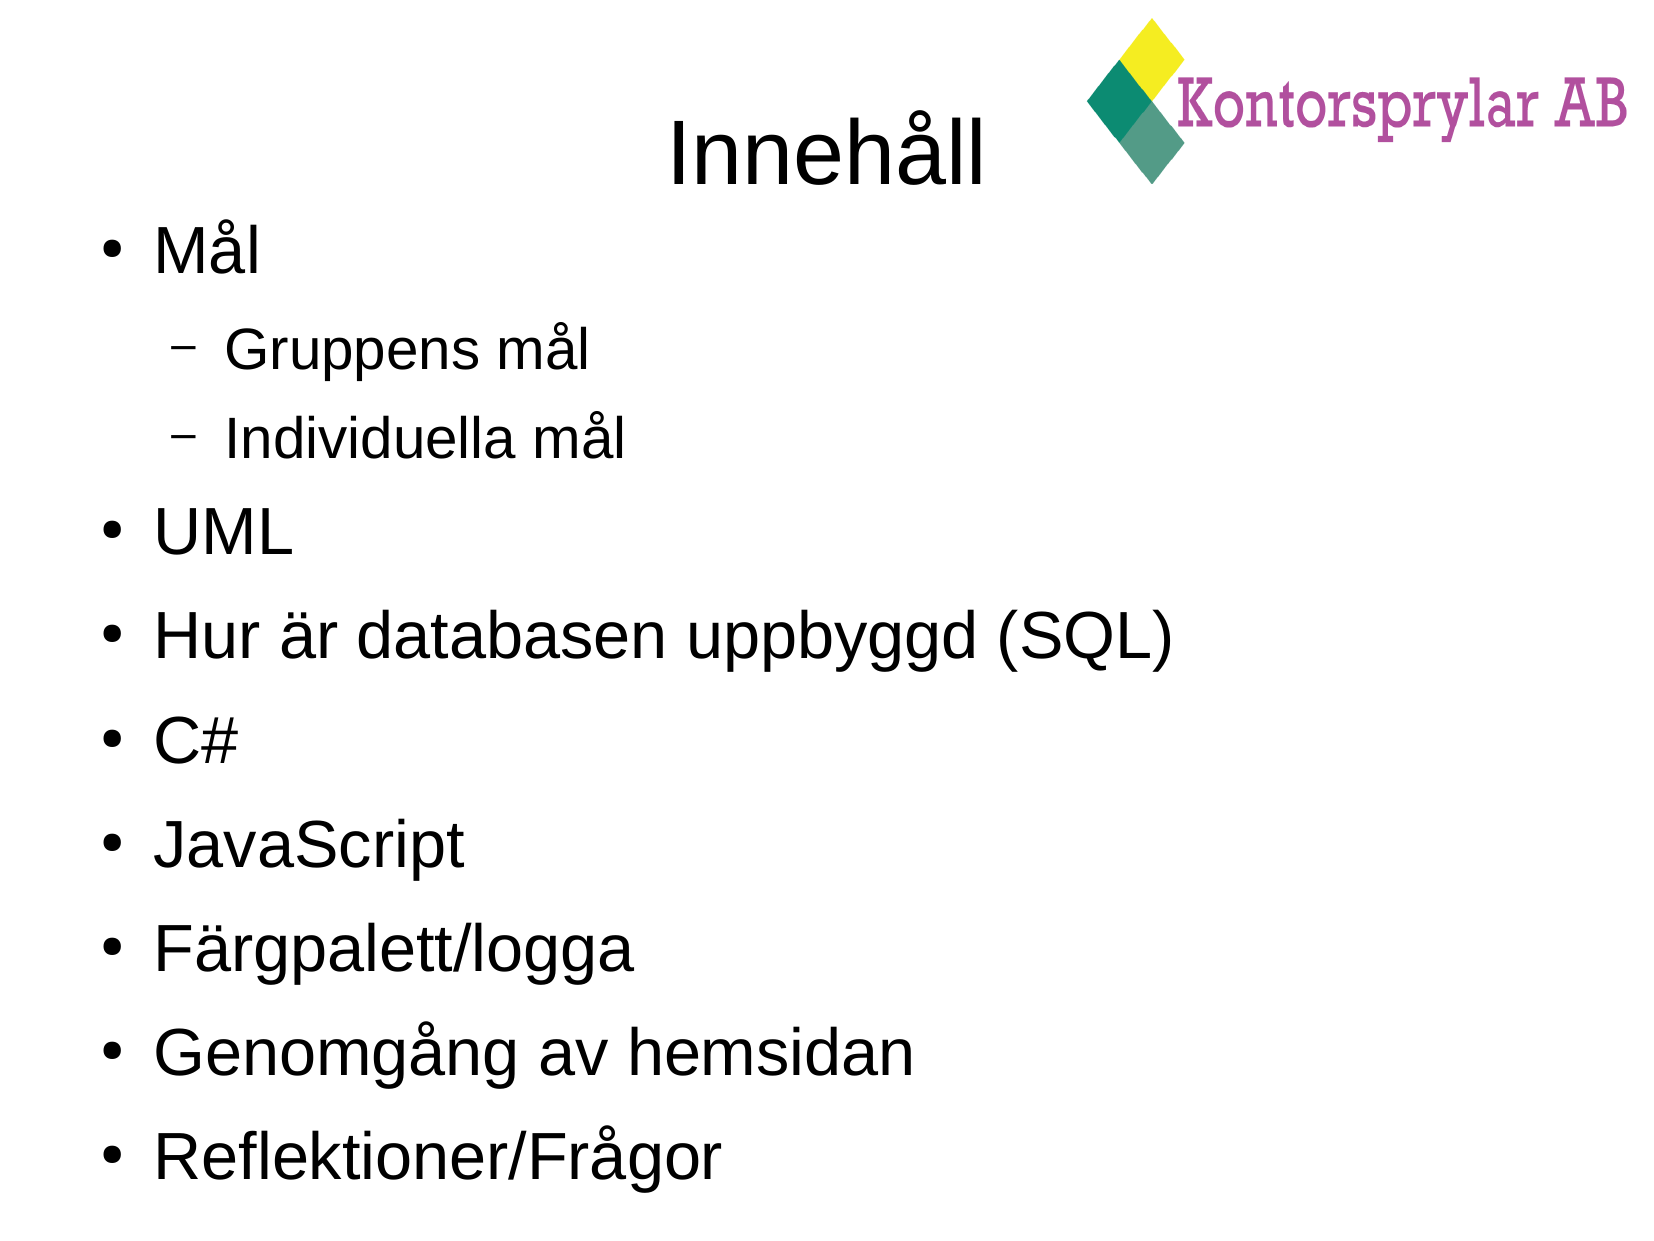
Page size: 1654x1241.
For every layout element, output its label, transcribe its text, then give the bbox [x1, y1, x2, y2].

title Innehåll [82, 49, 1571, 212]
picture [1086, 9, 1654, 189]
list Mål Gruppens mål Individuella mål UML Hur är databasen uppbyggd (SQL) C# JavaScript Färgpalett/logga Genomgång av hemsidan Reflektioner/Frågor [82, 212, 1571, 1194]
